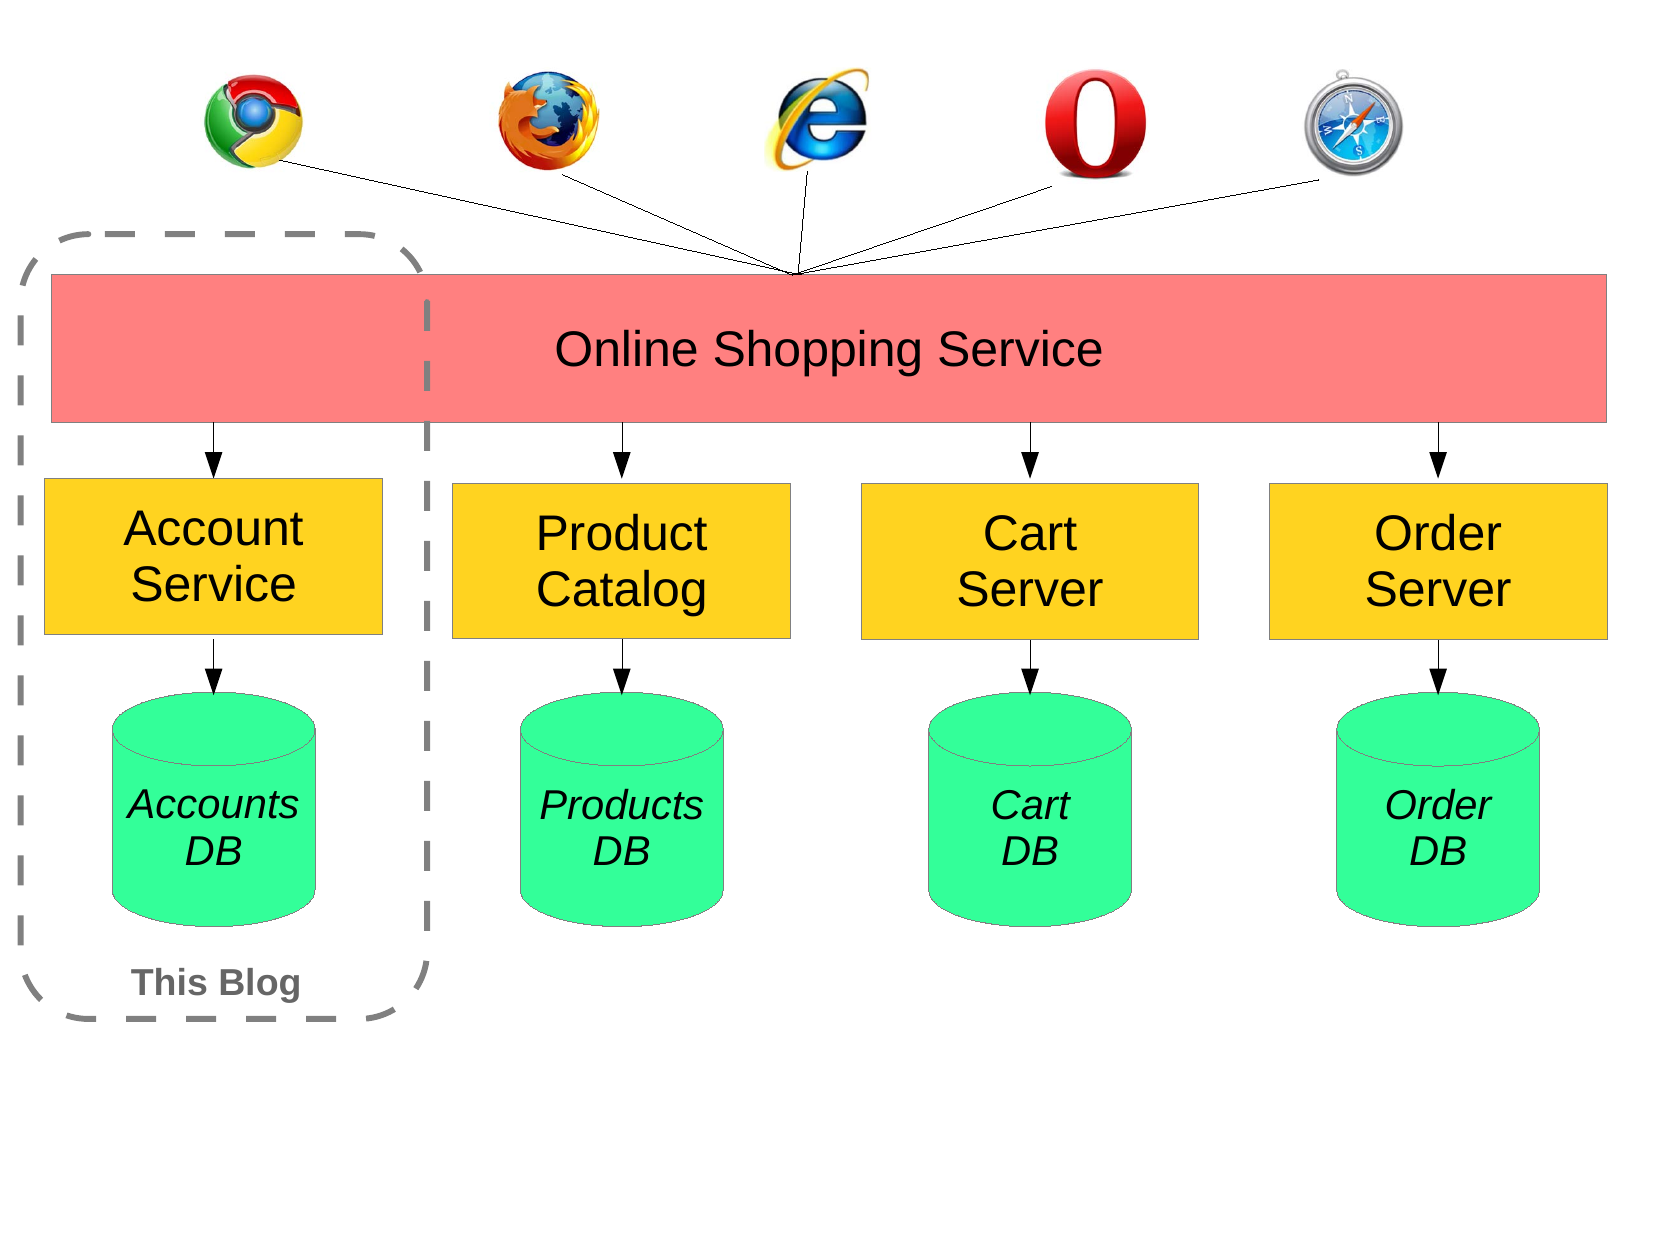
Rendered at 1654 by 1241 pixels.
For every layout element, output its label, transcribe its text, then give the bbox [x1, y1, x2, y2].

text_box Online Shopping Service [51, 274, 1607, 423]
text_box Accounts DB [112, 692, 316, 927]
text_box Cart DB [928, 692, 1132, 927]
text_box This Blog [116, 953, 317, 1011]
text_box Product Catalog [452, 483, 791, 639]
picture [200, 67, 312, 174]
text_box Cart Server [861, 483, 1199, 640]
text_box Order DB [1336, 692, 1540, 927]
picture [764, 67, 874, 172]
picture [1036, 67, 1155, 187]
text_box Account Service [44, 478, 383, 635]
text_box Products DB [520, 692, 724, 927]
picture [1300, 67, 1408, 180]
text_box Order Server [1269, 483, 1608, 640]
picture [485, 67, 604, 175]
